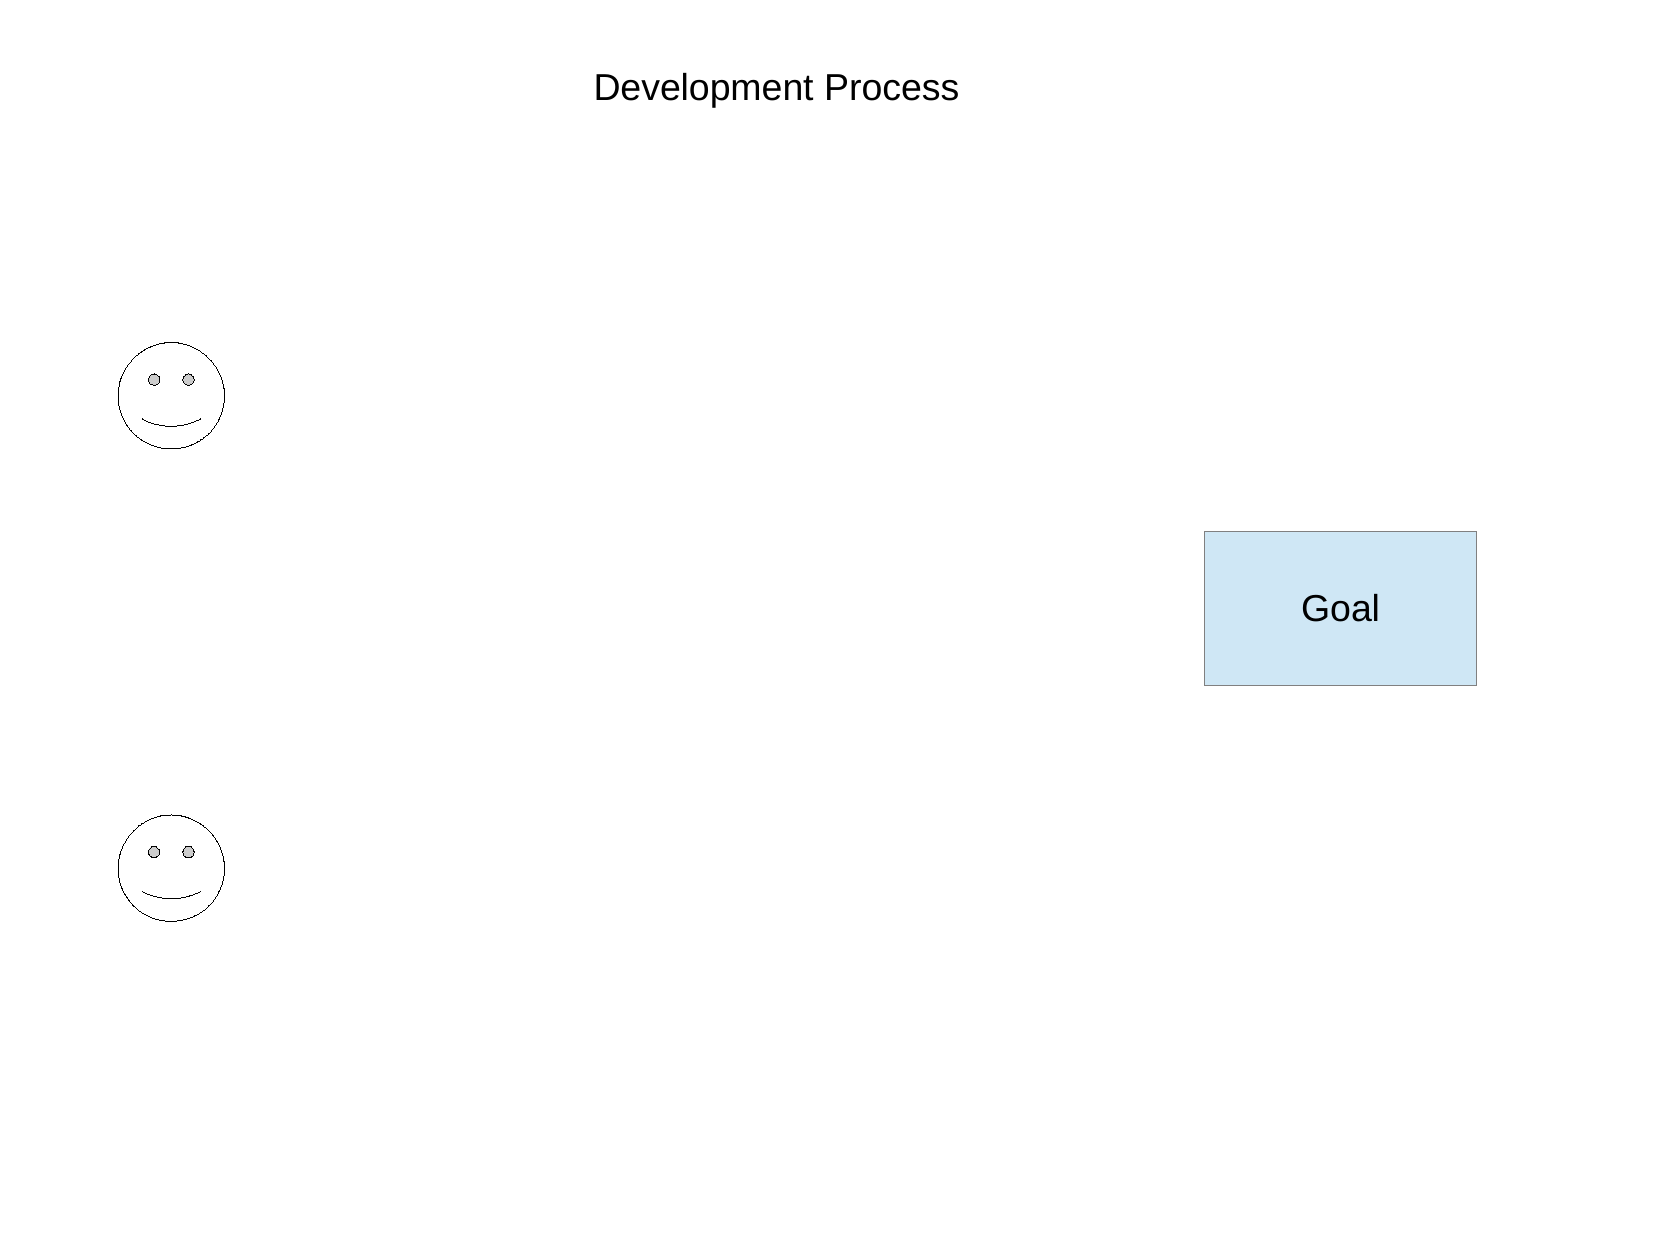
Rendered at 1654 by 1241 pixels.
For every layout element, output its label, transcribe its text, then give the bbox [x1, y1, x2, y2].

text_box Goal [1204, 531, 1477, 686]
text_box Development Process [578, 59, 976, 116]
text_box [118, 342, 225, 449]
text_box [118, 814, 225, 922]
